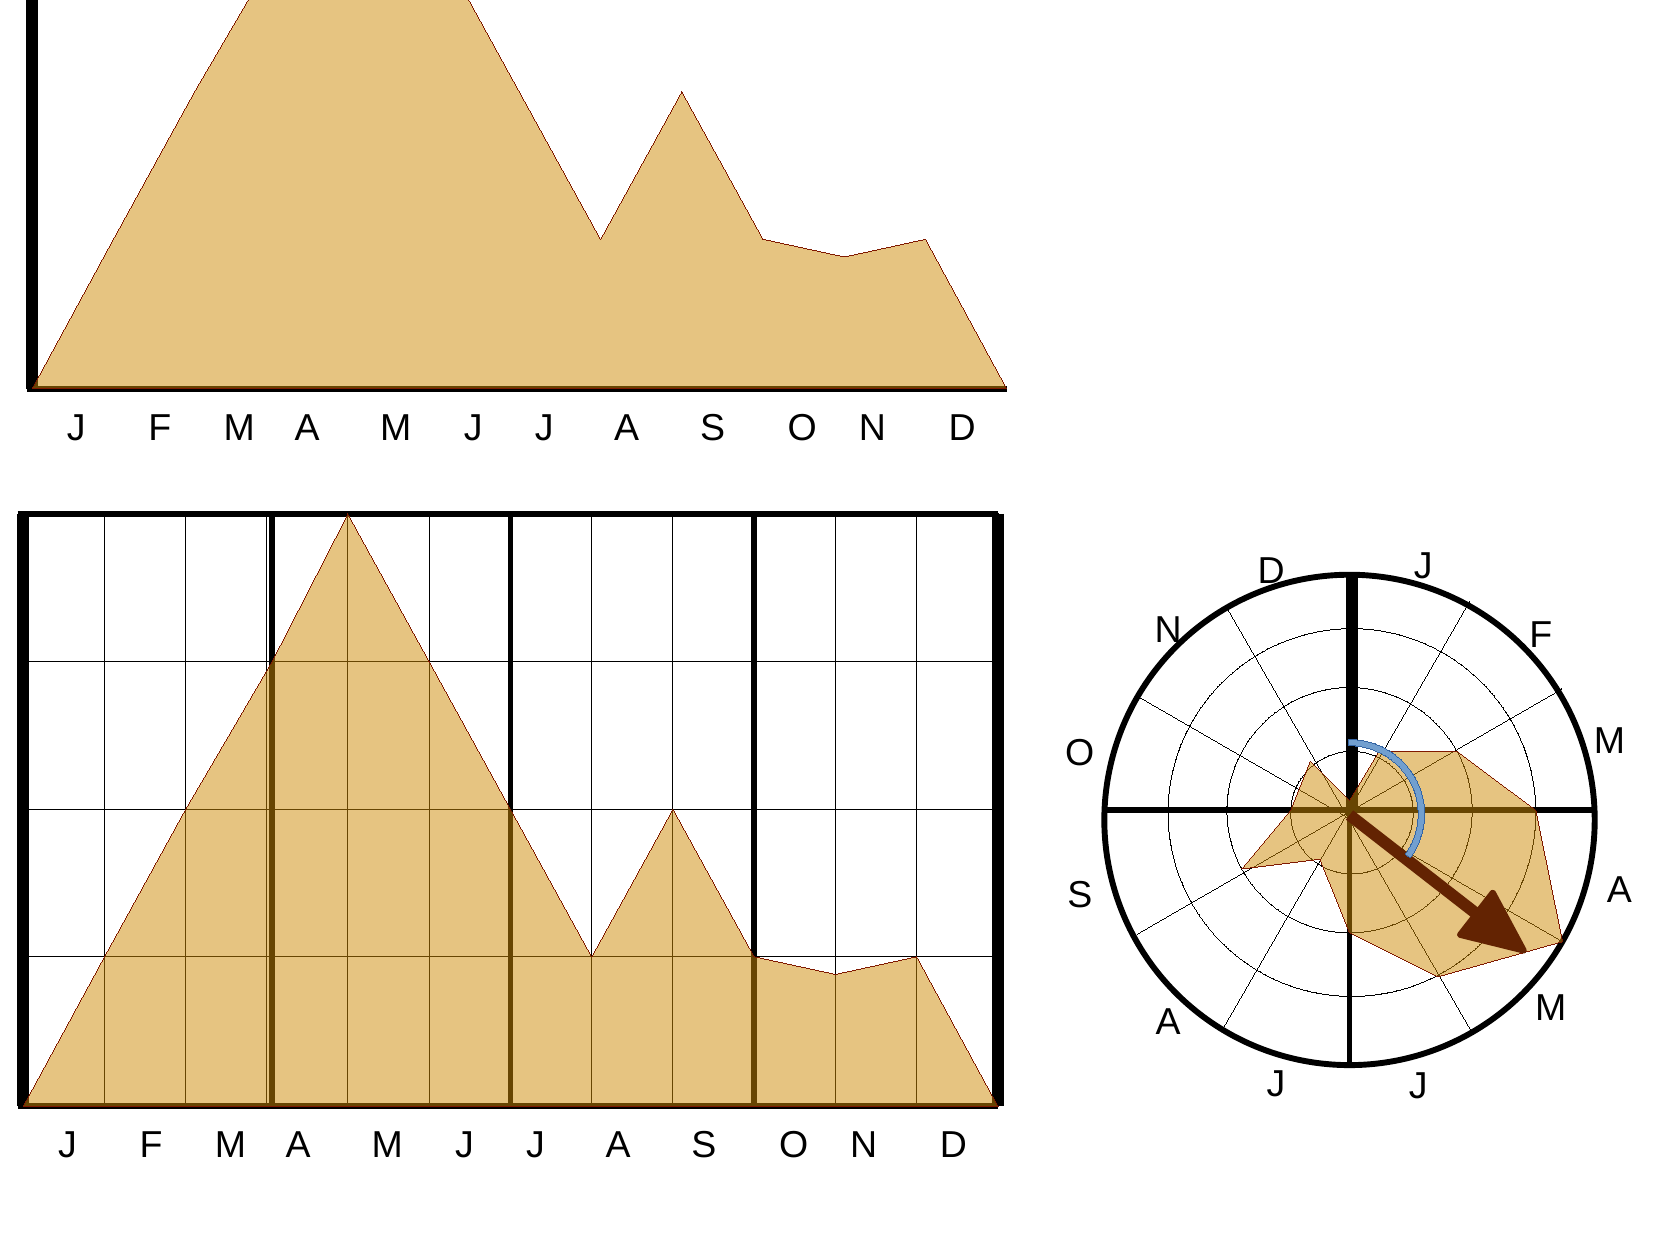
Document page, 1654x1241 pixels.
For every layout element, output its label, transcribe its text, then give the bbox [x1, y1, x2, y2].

text_box [32, 0, 1007, 389]
text_box A [1584, 861, 1654, 918]
text_box F [1506, 606, 1576, 663]
text_box D [1236, 542, 1306, 600]
text_box M [1575, 712, 1644, 769]
text_box J [1388, 537, 1458, 595]
text_box M [1516, 978, 1585, 1036]
text_box [757, 517, 992, 661]
text_box [757, 662, 992, 809]
text_box J F M A M J J A S O N D [20, 398, 1013, 456]
text_box S [1045, 865, 1115, 923]
text_box [1104, 574, 1595, 1066]
text_box [513, 517, 751, 661]
text_box J [1241, 1055, 1311, 1113]
text_box [23, 513, 999, 1107]
text_box A [1133, 993, 1203, 1051]
text_box N [1133, 601, 1203, 658]
text_box O [1045, 723, 1115, 781]
text_box [29, 517, 269, 661]
text_box J [1383, 1057, 1453, 1114]
text_box J F M A M J J A S O N D [11, 1116, 1004, 1173]
